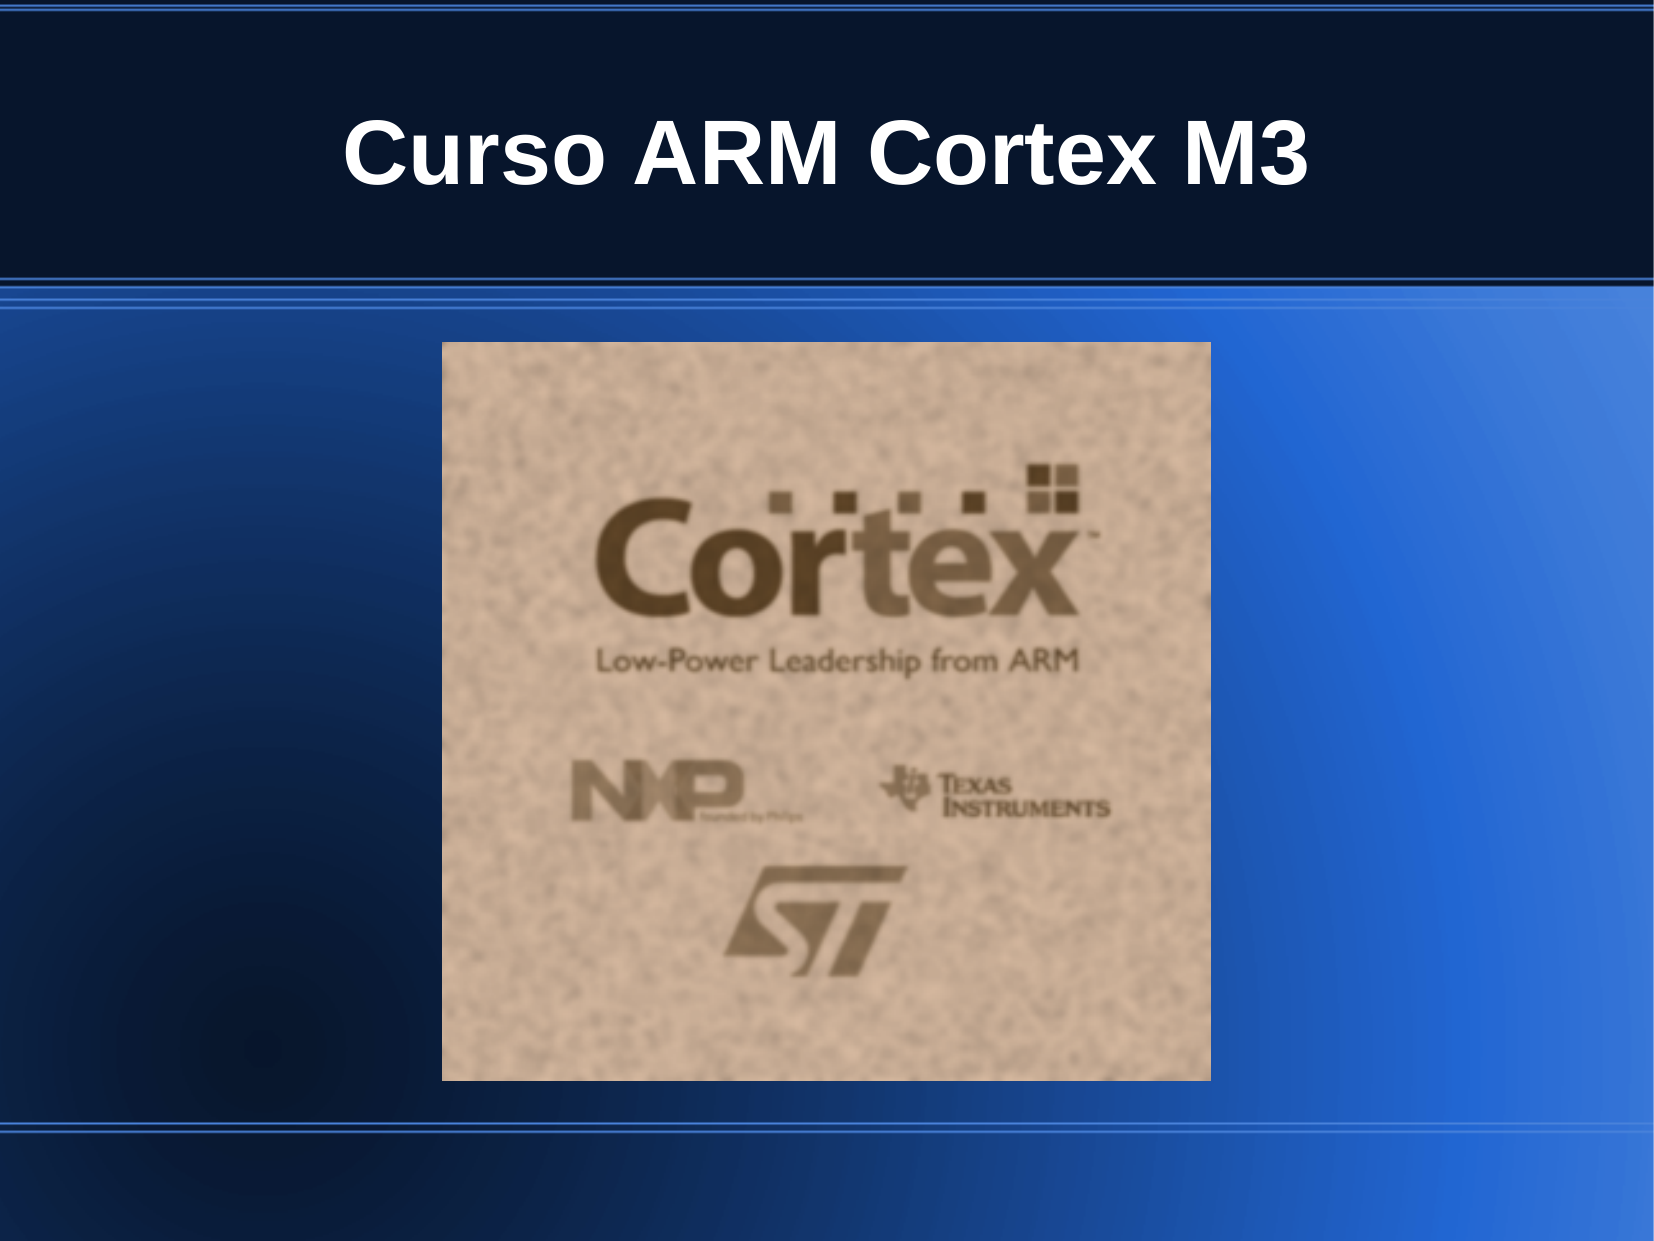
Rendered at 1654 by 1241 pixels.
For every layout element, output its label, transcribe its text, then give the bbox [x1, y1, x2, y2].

title Curso ARM Cortex M3 [82, 49, 1571, 257]
picture [0, 0, 1654, 1241]
